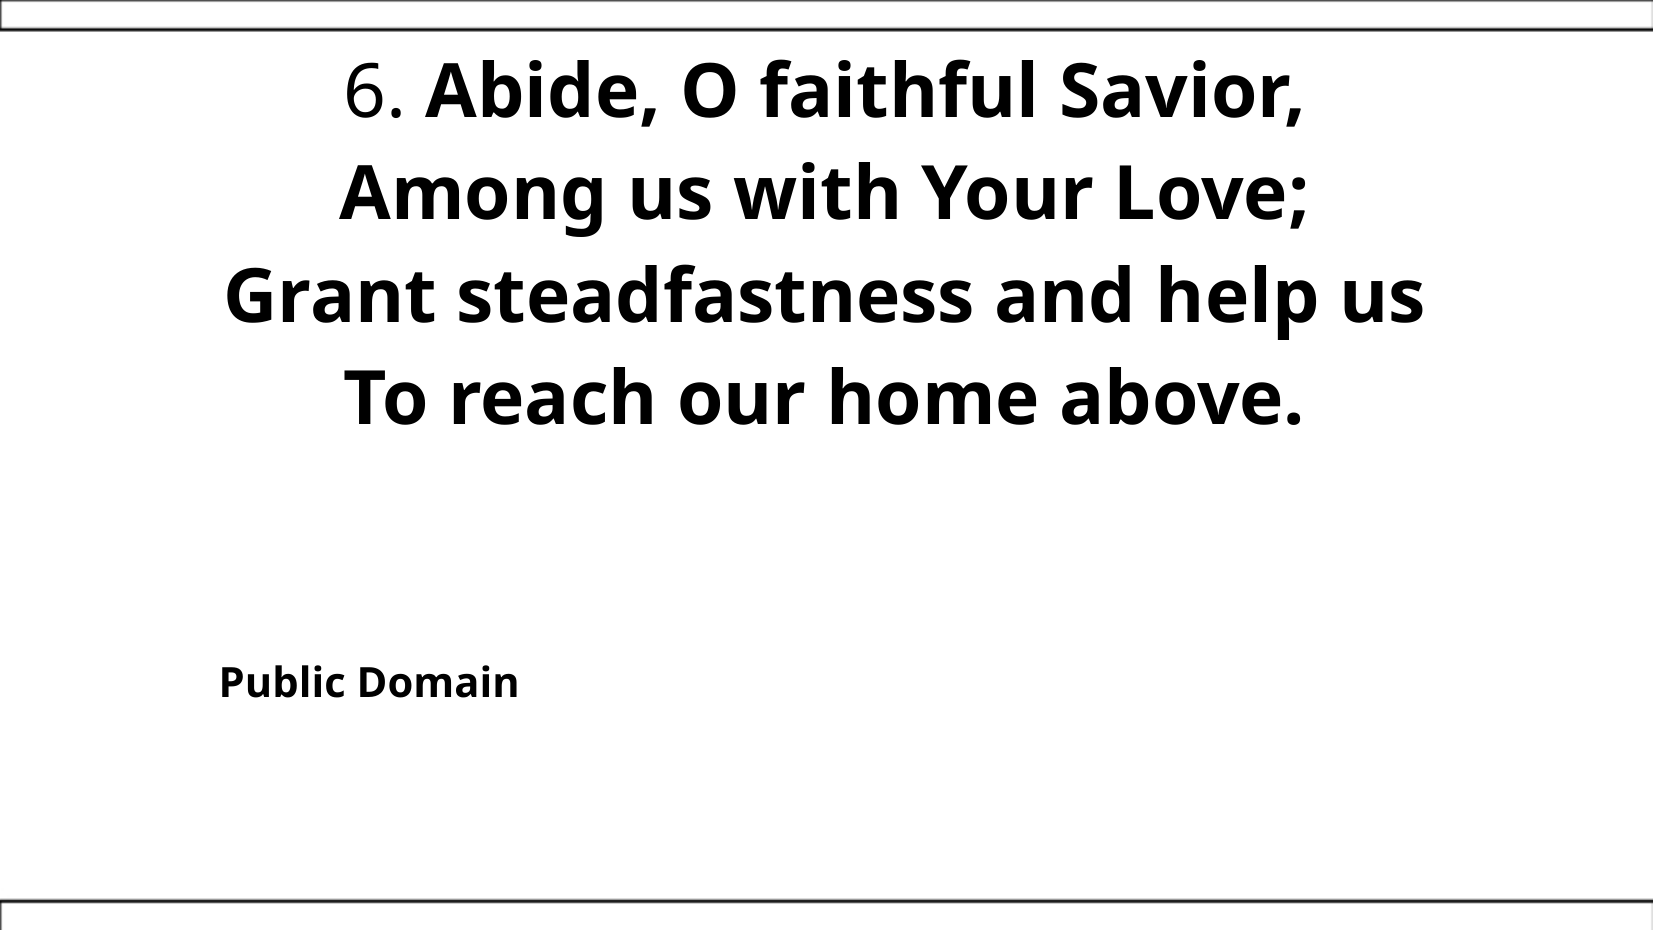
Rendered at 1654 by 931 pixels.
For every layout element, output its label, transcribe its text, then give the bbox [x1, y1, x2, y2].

text_box 6. Abide, O faithful Savior, Among us with Your Love; Grant steadfastness and help us To reach our home above. Public Domain [75, 30, 1576, 711]
picture [0, 0, 1653, 930]
